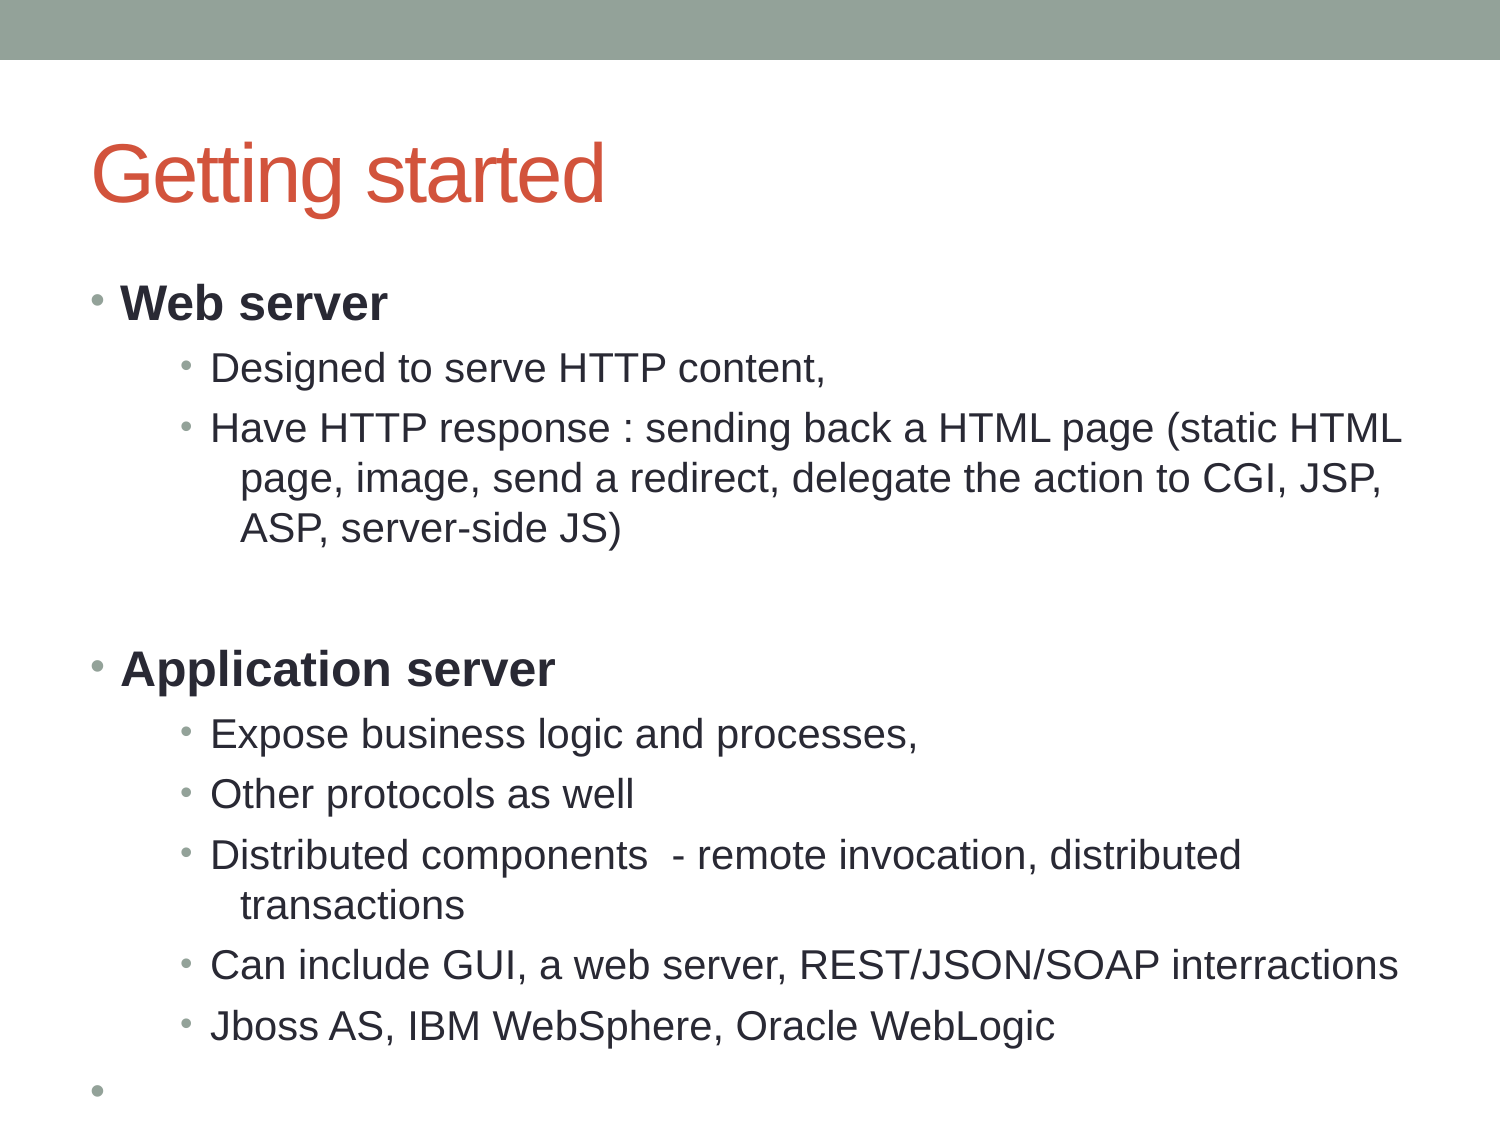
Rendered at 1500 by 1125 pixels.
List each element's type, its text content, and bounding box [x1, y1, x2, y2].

list Web server Designed to serve HTTP content, Have HTTP response : sending back a HTML page (static HTML page, image, send a redirect, delegate the action to CGI, JSP, ASP, server-side JS) Application server Expose business logic and processes, Other protocols as well Distributed components - remote invocation, distributed transactions Can include GUI, a web server, REST/JSON/SOAP interractions Jboss AS, IBM WebSphere, Oracle WebLogic [75, 262, 1426, 1063]
title Getting started [75, 87, 1426, 251]
